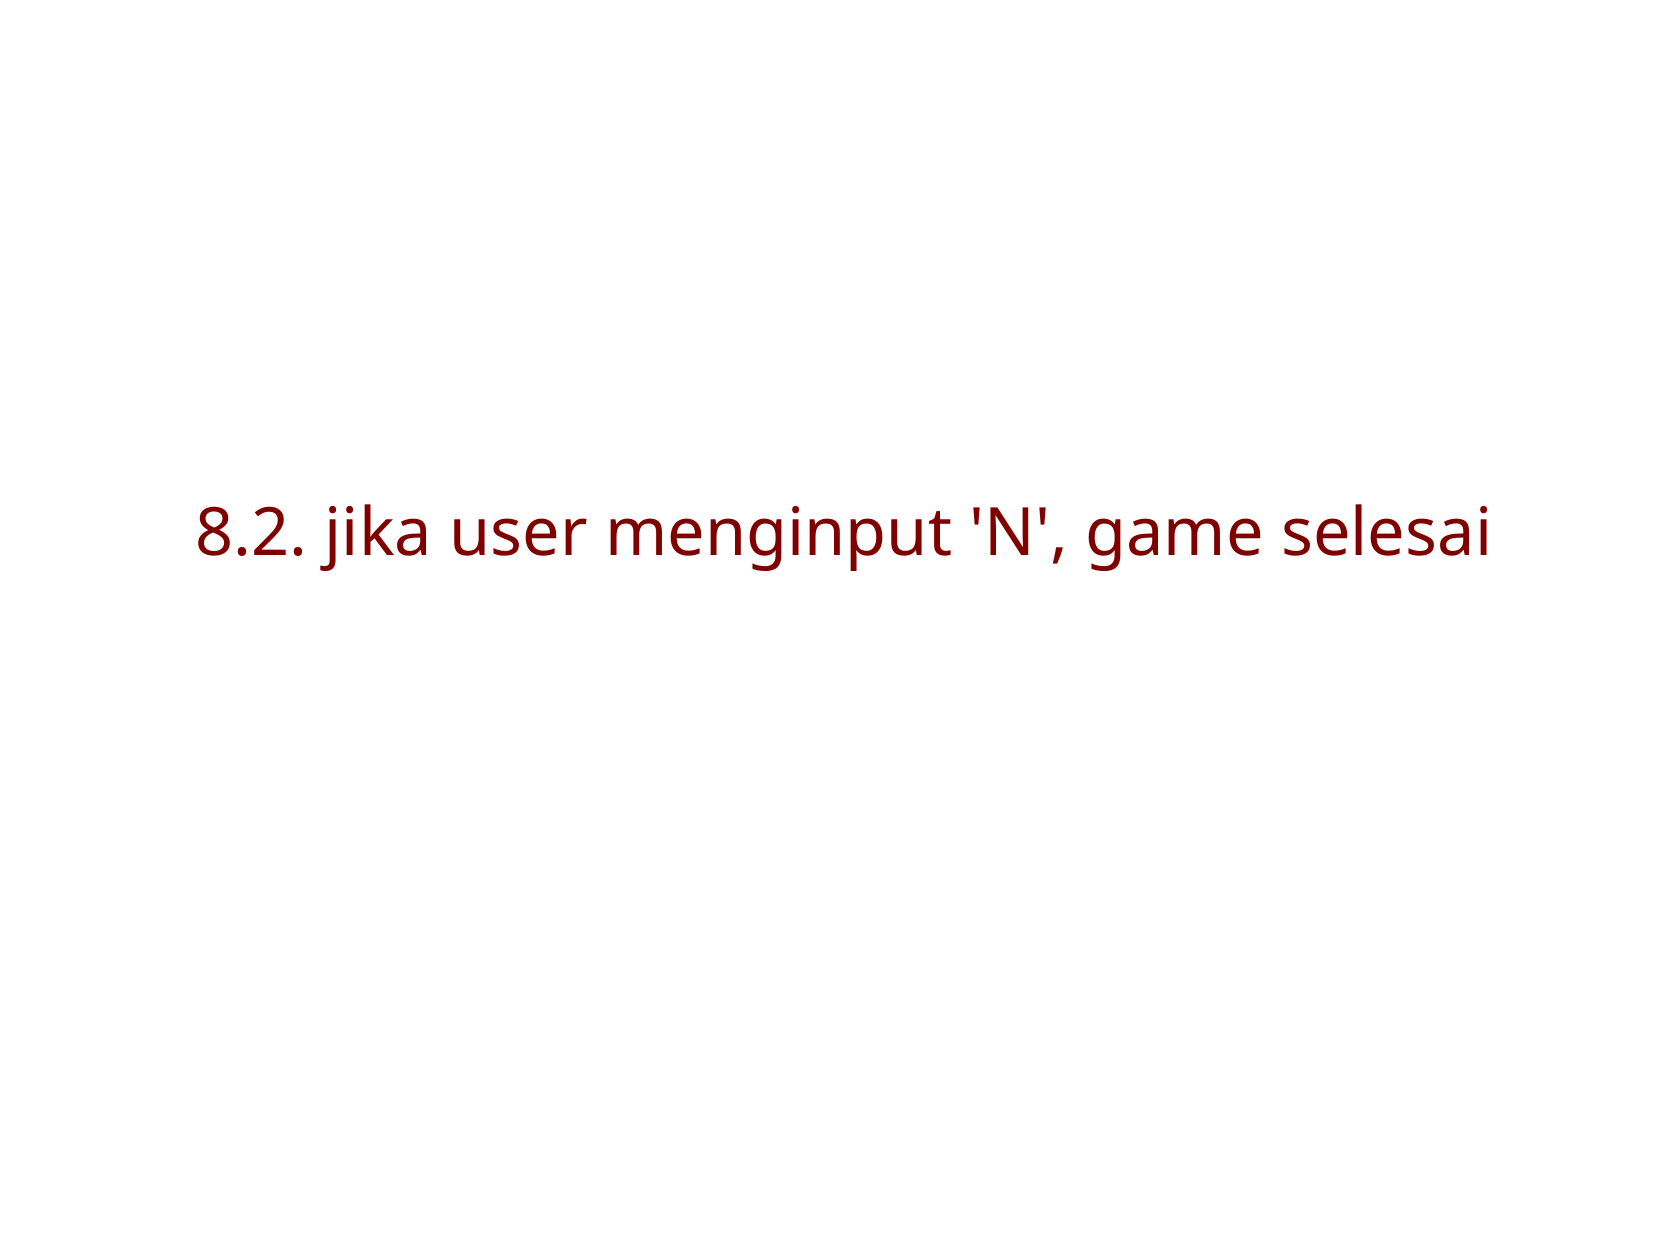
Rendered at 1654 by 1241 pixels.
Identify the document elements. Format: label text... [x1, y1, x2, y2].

subtitle 8.2. jika user menginput 'N', game selesai [82, 49, 1571, 1010]
